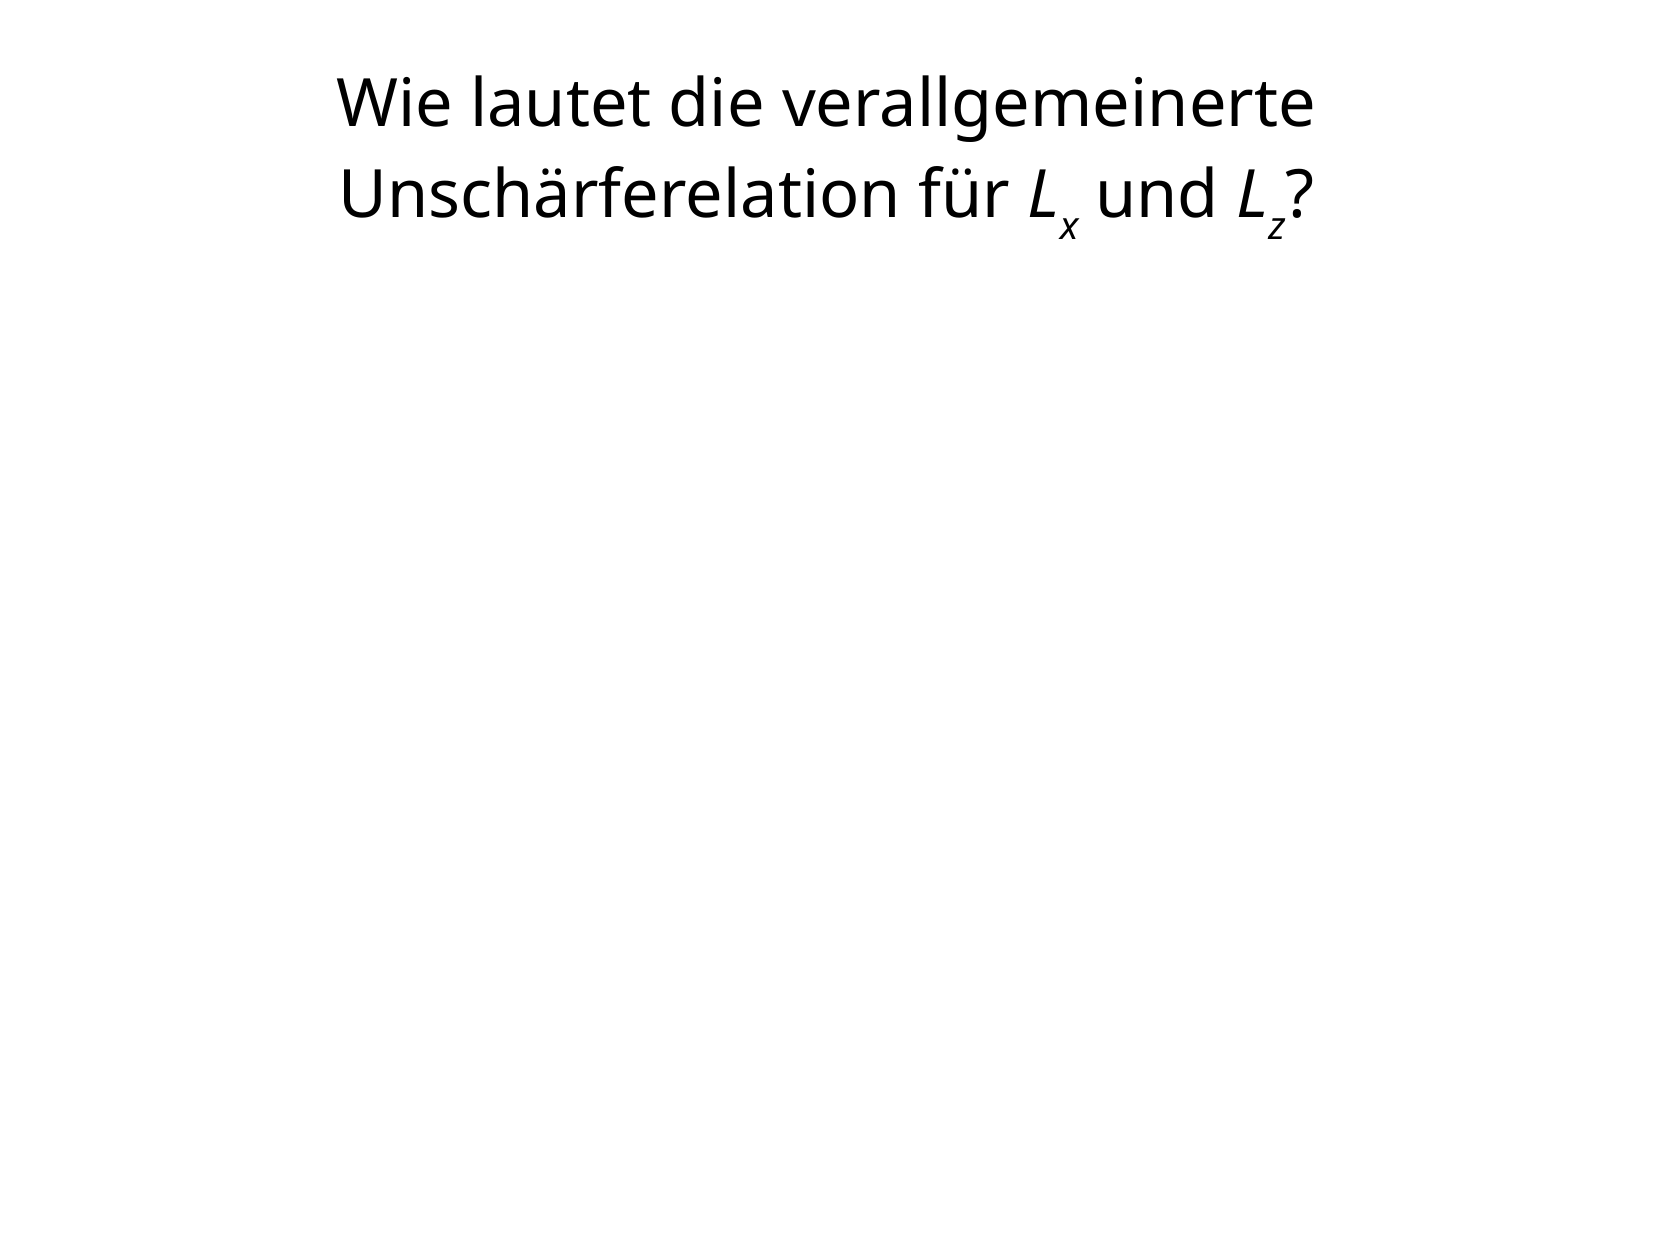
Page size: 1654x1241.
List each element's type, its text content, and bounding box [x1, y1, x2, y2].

title Wie lautet die verallgemeinerte Unschärferelation für Lx und Lz? [82, 49, 1571, 257]
